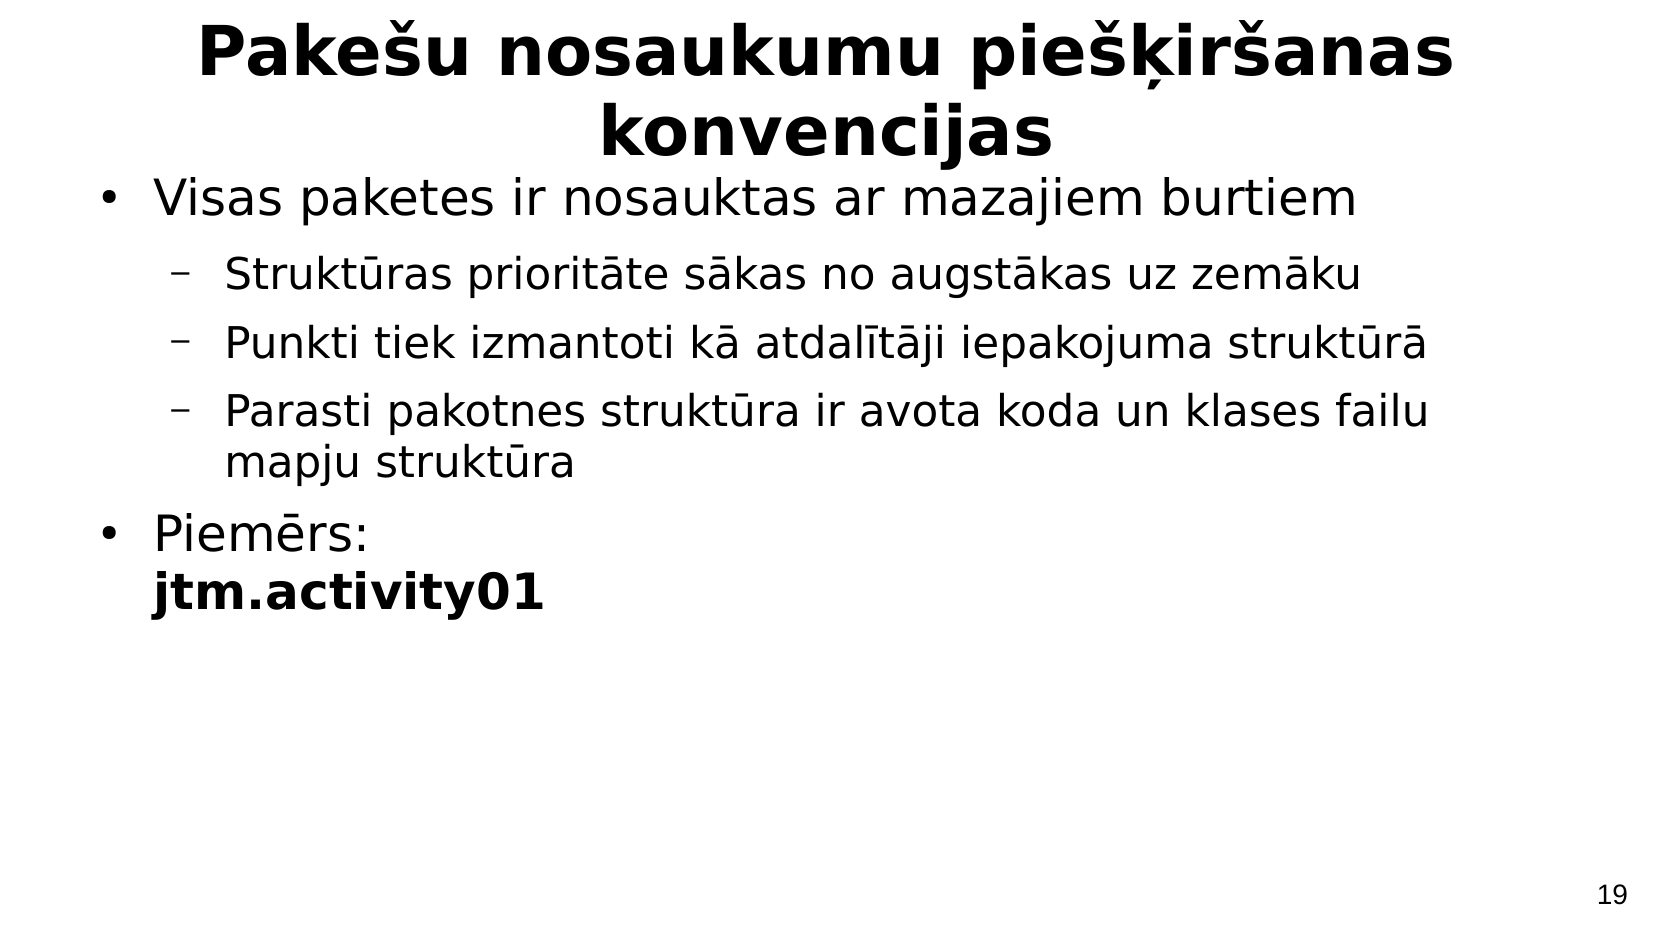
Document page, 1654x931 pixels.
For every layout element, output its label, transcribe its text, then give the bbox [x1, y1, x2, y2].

title Pakešu nosaukumu piešķiršanas konvencijas [82, 11, 1571, 172]
list Visas paketes ir nosauktas ar mazajiem burtiem Struktūras prioritāte sākas no augstākas uz zemāku Punkti tiek izmantoti kā atdalītāji iepakojuma struktūrā Parasti pakotnes struktūra ir avota koda un klases failu mapju struktūra Piemērs: jtm.activity01 [82, 168, 1538, 889]
